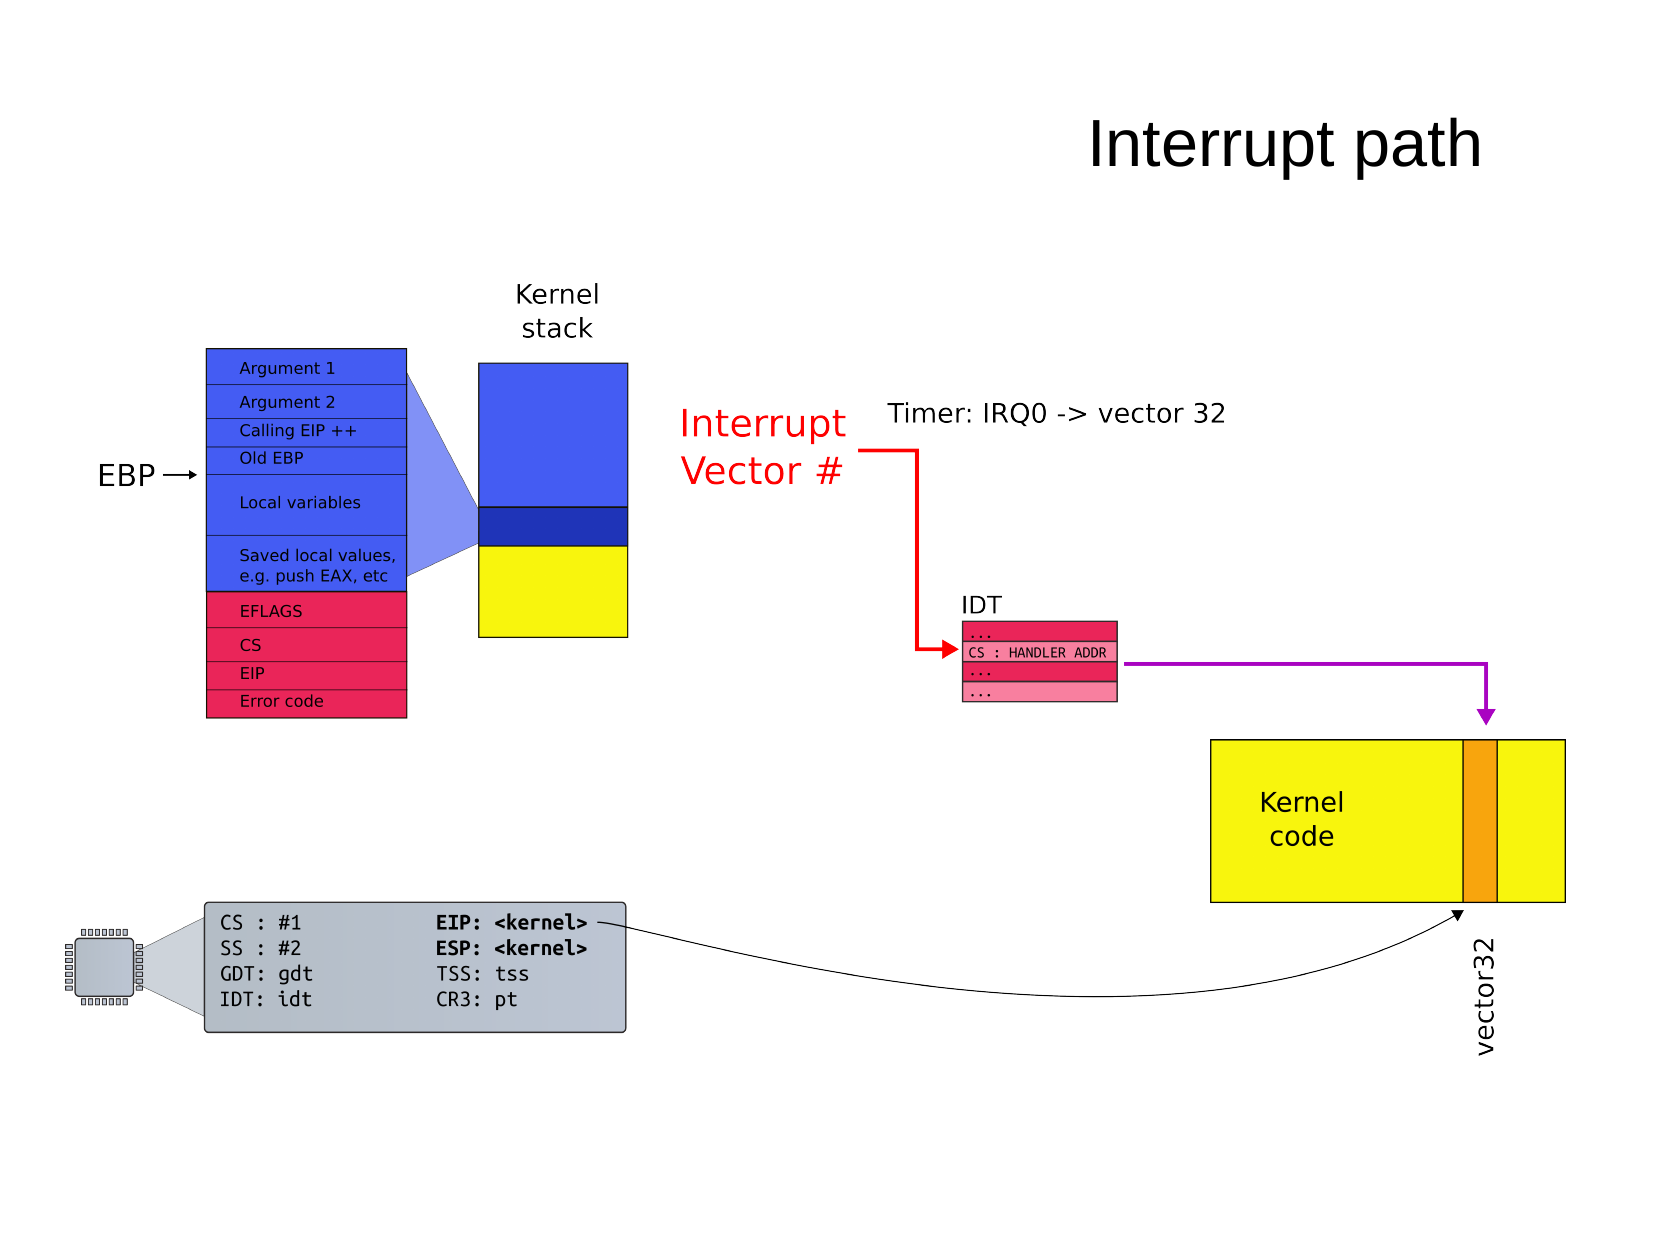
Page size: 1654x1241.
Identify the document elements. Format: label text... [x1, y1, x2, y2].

list Interrupt path [1087, 105, 1576, 526]
picture [65, 283, 1566, 1056]
